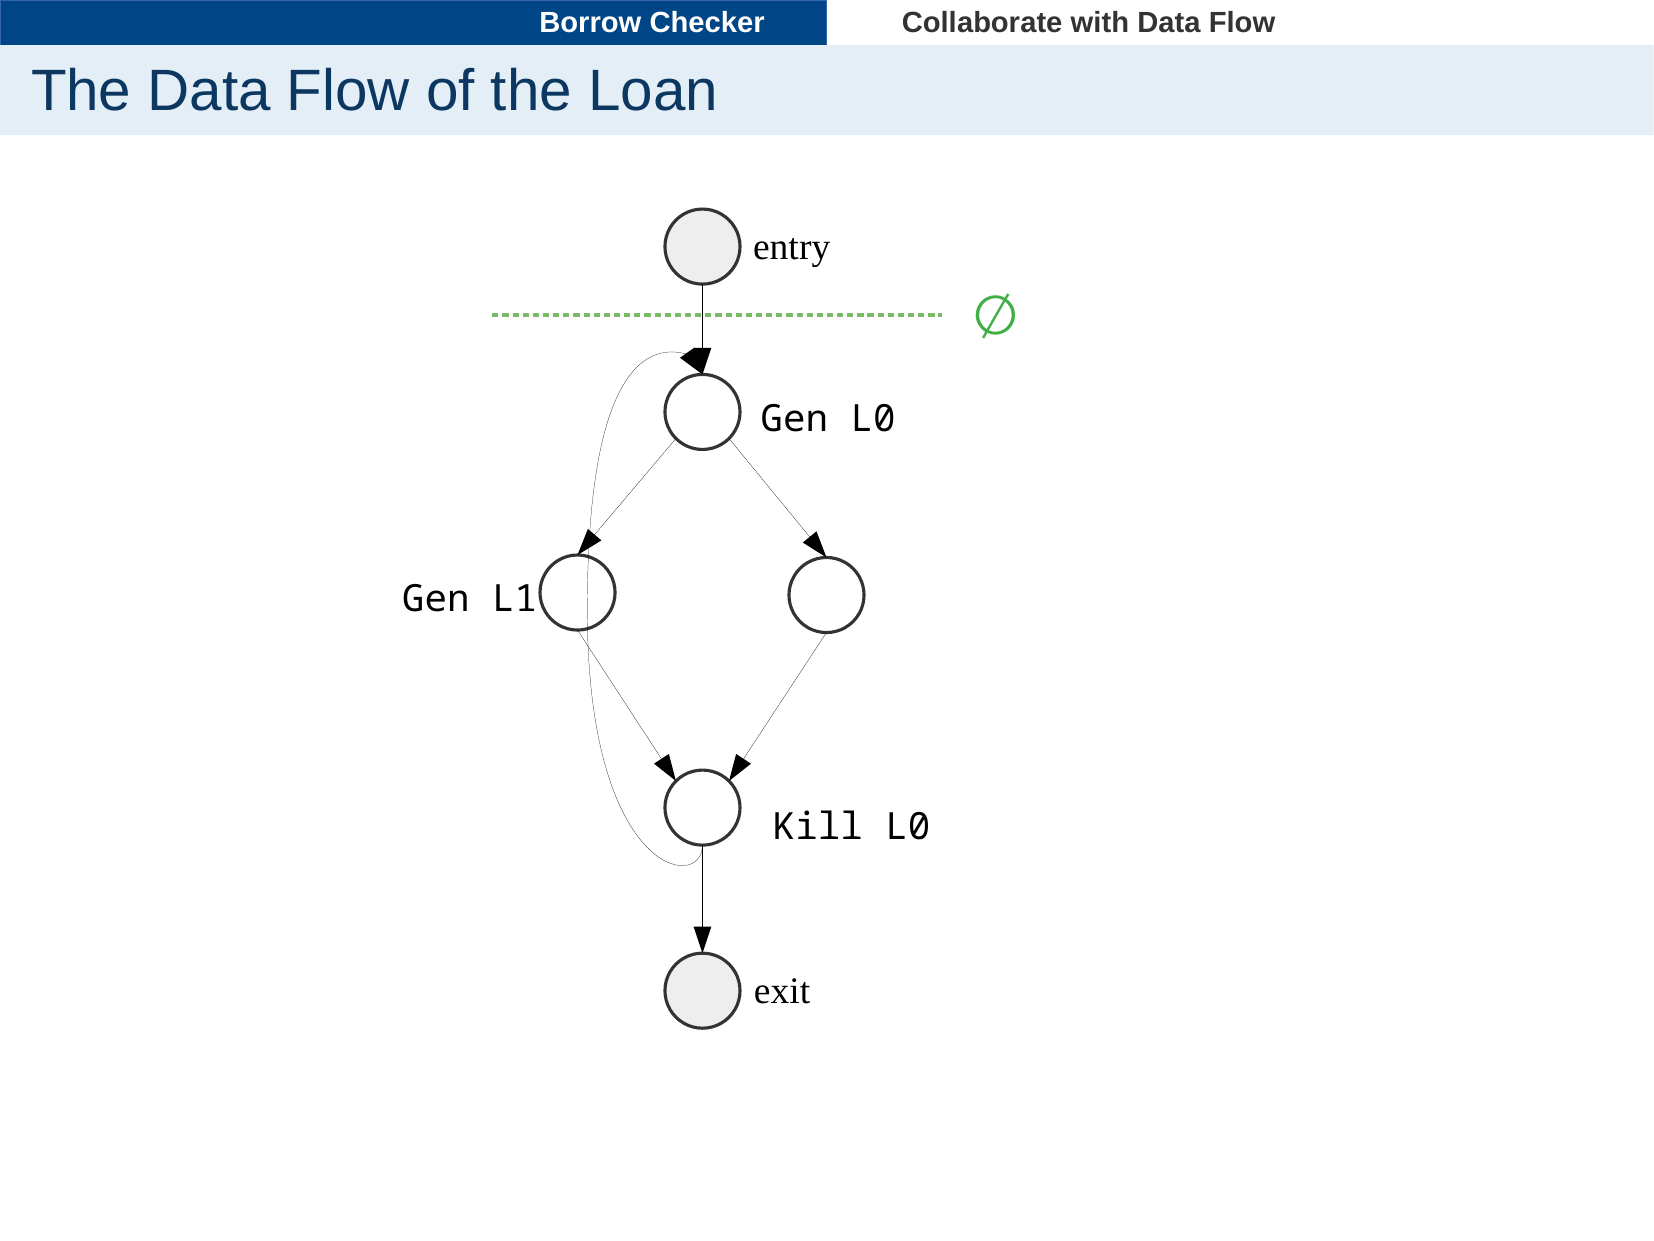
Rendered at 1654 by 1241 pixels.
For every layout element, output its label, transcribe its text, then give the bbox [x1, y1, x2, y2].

text_box entry [664, 209, 741, 285]
title Borrow Checker [0, 0, 766, 45]
text_box [555, 623, 585, 631]
text_box [664, 374, 741, 450]
text_box Kill L0 [758, 791, 979, 851]
text_box exit [664, 953, 741, 1029]
text_box ∅ [960, 267, 1201, 360]
text_box [664, 770, 741, 846]
text_box Gen L0 [745, 384, 966, 443]
text_box [587, 556, 602, 564]
text_box The Data Flow of the Loan [0, 45, 1654, 136]
text_box Gen L1 [387, 564, 608, 623]
title Collaborate with Data Flow [826, 0, 1654, 45]
text_box [608, 570, 616, 615]
text_box [586, 623, 600, 629]
text_box [788, 557, 865, 633]
text_box [553, 555, 586, 564]
